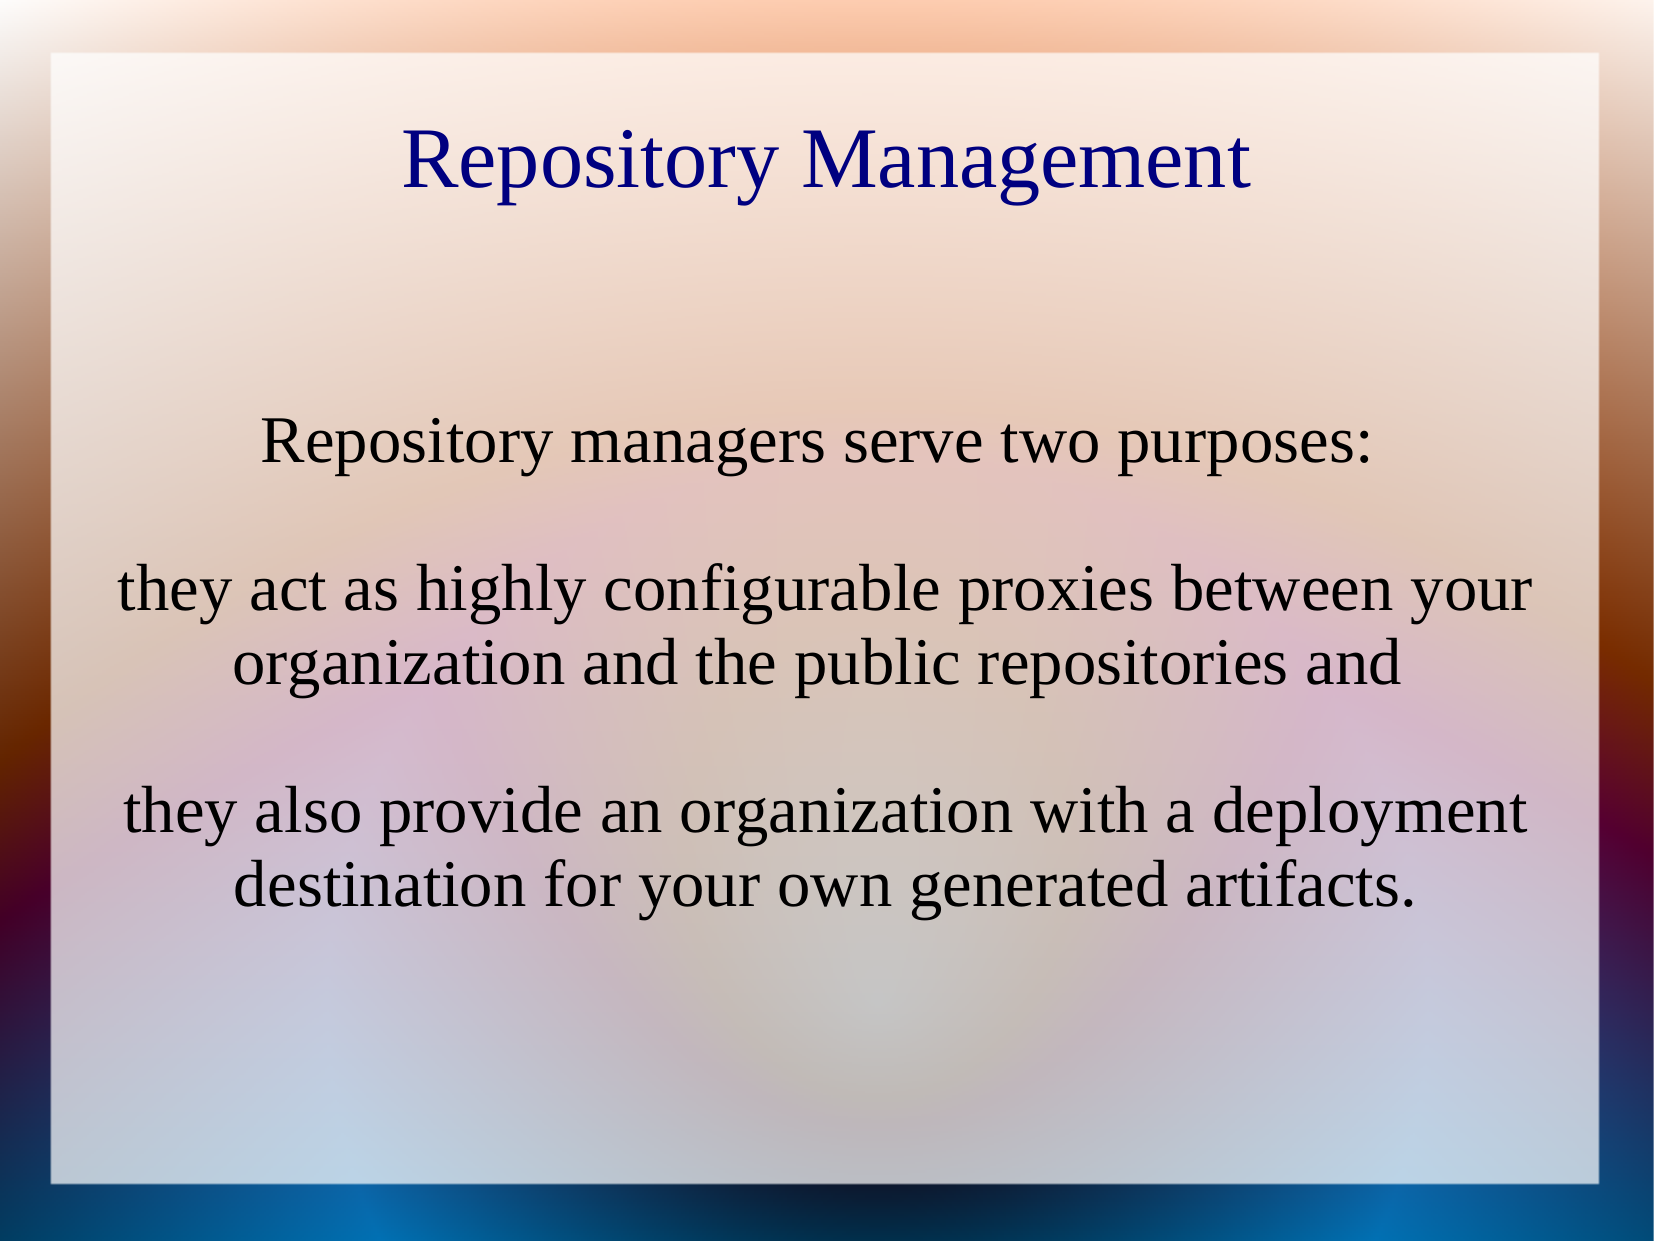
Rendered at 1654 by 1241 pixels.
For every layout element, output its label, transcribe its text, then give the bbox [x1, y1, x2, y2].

title Repository Management [82, 55, 1571, 263]
picture [0, 0, 1654, 1241]
subtitle Repository managers serve two purposes: they act as highly configurable proxies between your organization and the public repositories and they also provide an organization with a deployment destination for your own generated artifacts. [82, 290, 1571, 1034]
